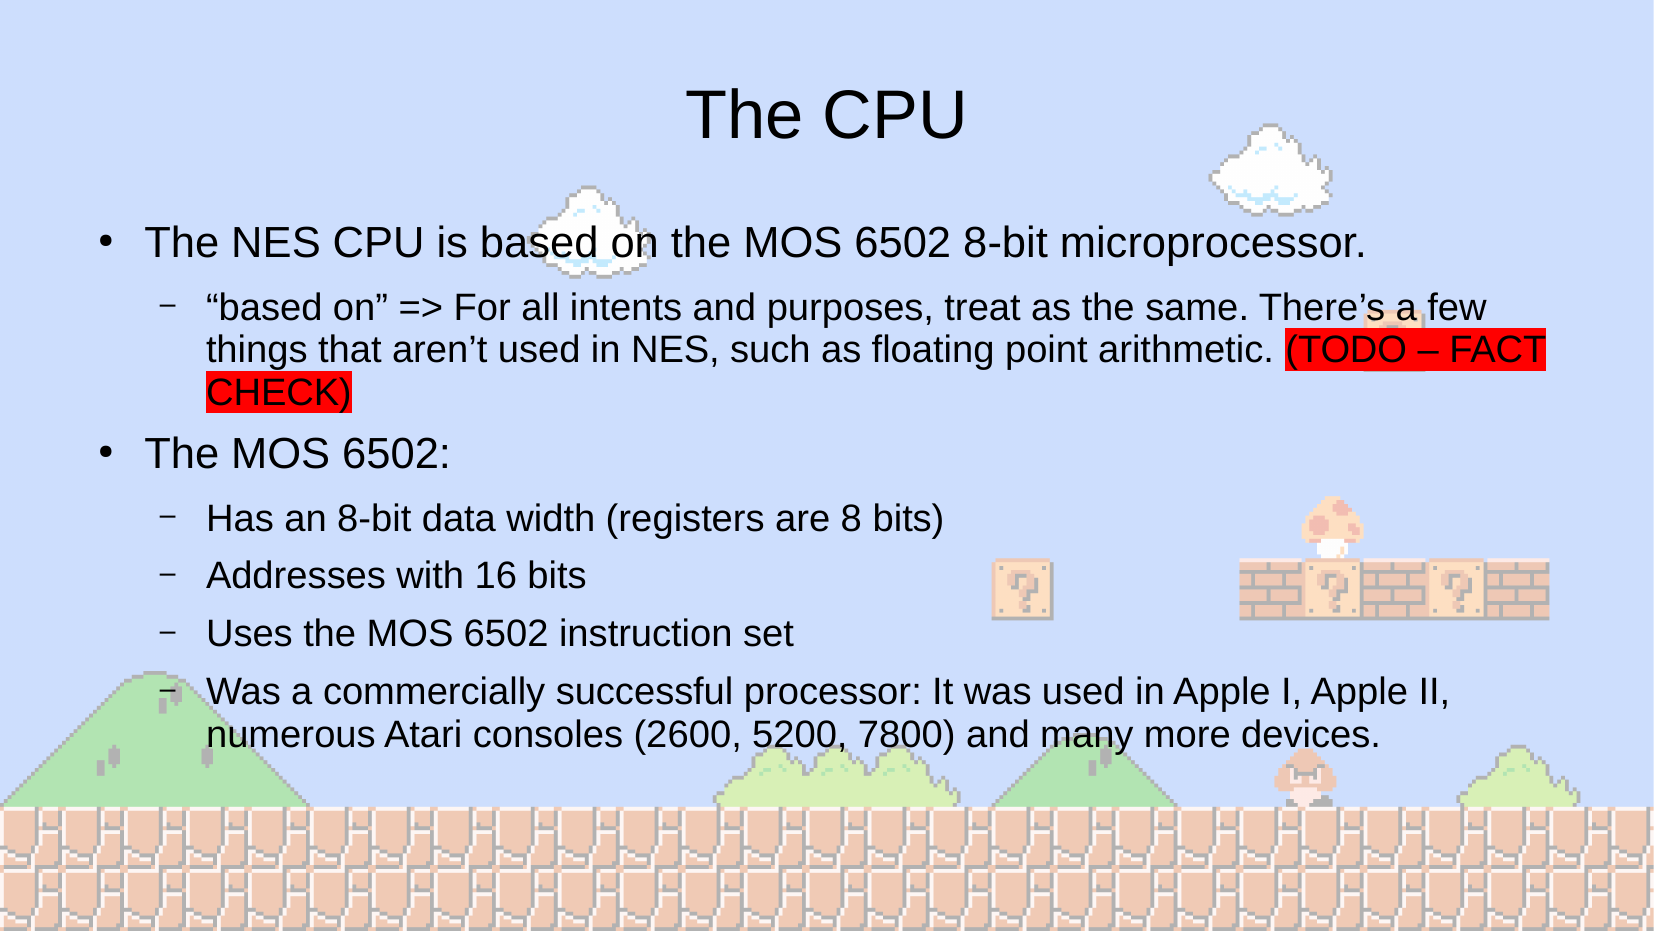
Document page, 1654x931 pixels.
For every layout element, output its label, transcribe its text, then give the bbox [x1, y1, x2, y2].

title The CPU [82, 37, 1571, 193]
list The NES CPU is based on the MOS 6502 8-bit microprocessor. “based on” => For all intents and purposes, treat as the same. There’s a few things that aren’t used in NES, such as floating point arithmetic. (TODO – FACT CHECK) The MOS 6502: Has an 8-bit data width (registers are 8 bits) Addresses with 16 bits Uses the MOS 6502 instruction set Was a commercially successful processor: It was used in Apple I, Apple II, numerous Atari consoles (2600, 5200, 7800) and many more devices. [82, 217, 1571, 758]
